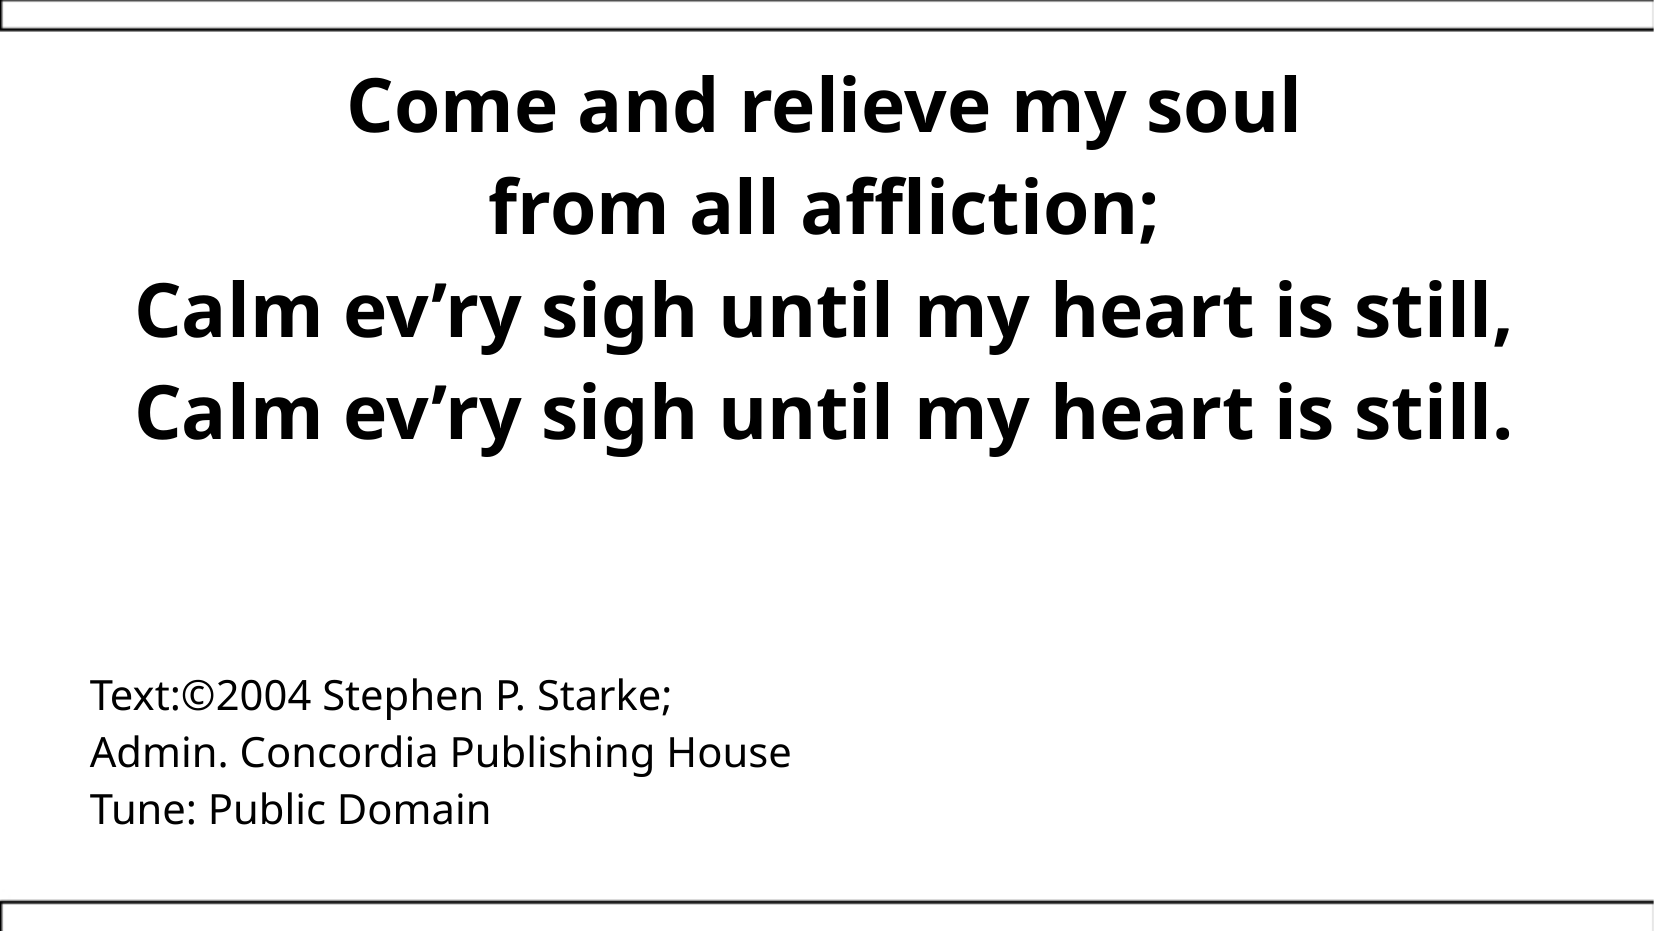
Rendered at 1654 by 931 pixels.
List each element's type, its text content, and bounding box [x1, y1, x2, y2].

text_box Come and relieve my soul from all affliction; Calm ev’ry sigh until my heart is still, Calm ev’ry sigh until my heart is still. Text:©2004 Stephen P. Starke; Admin. Concordia Publishing House Tune: Public Domain [75, 45, 1576, 826]
picture [0, 0, 1654, 931]
